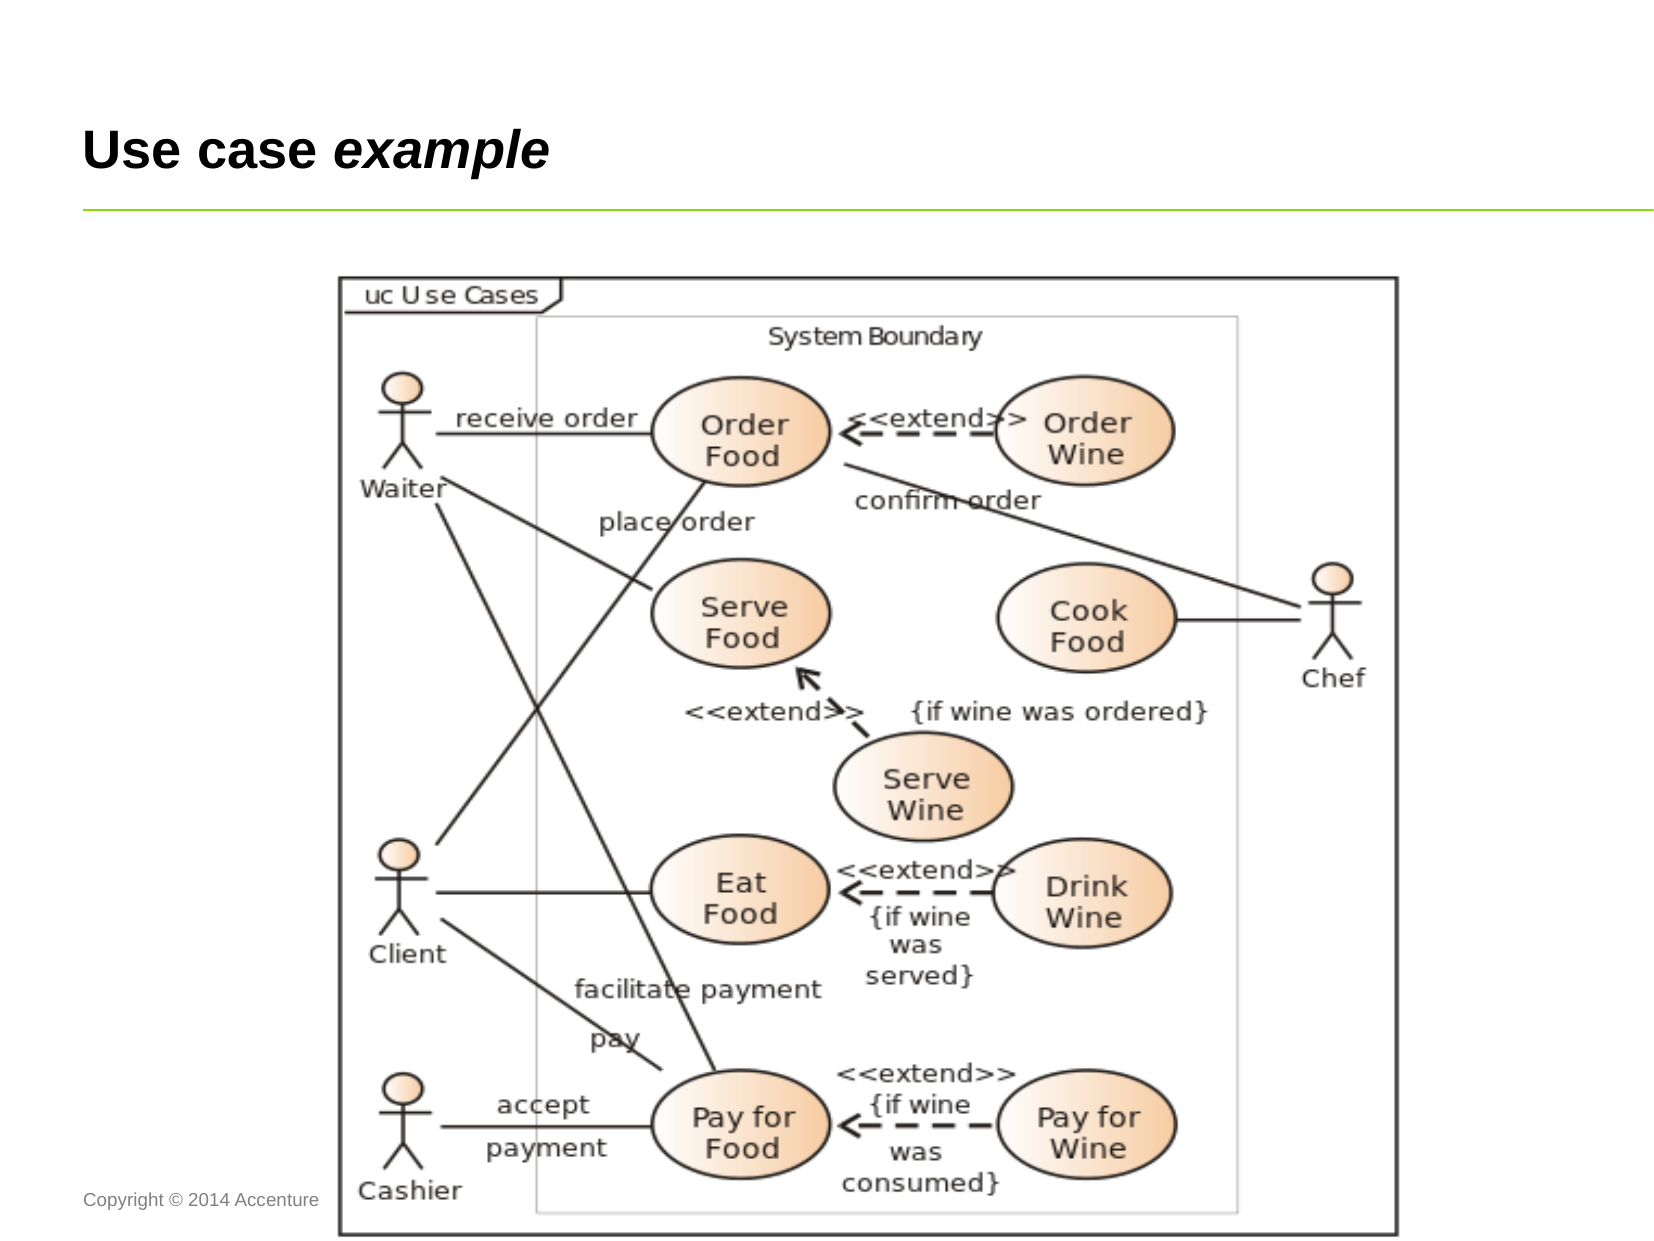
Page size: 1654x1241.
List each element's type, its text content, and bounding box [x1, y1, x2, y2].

title Use case example [82, 94, 1571, 205]
picture [330, 271, 1406, 1241]
